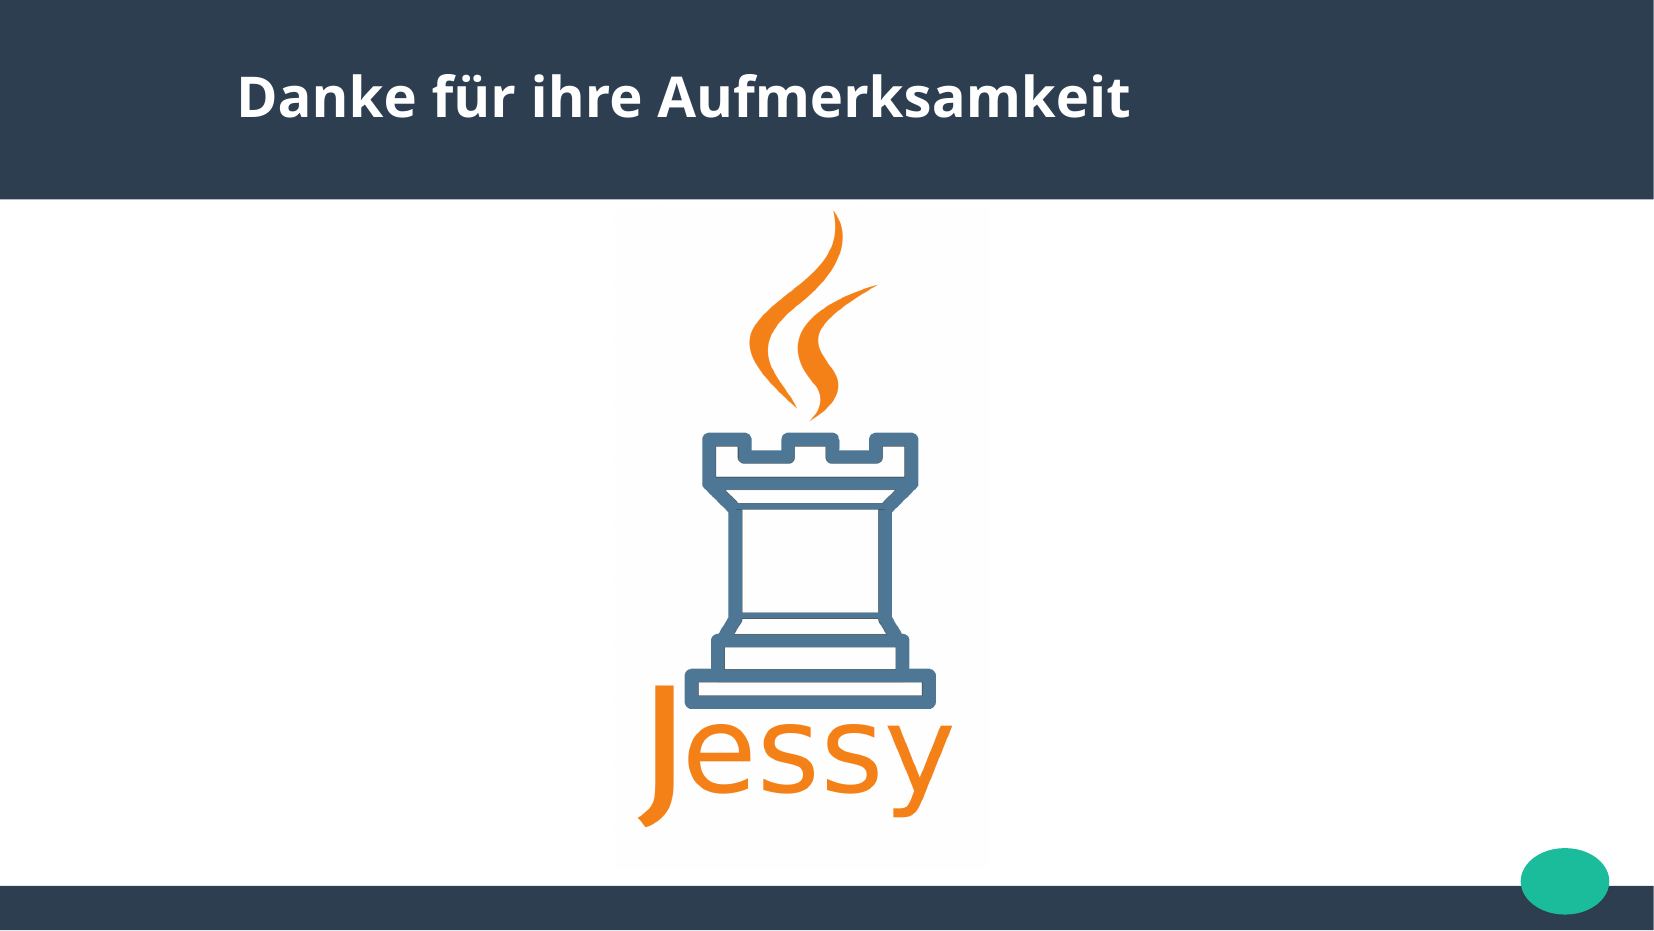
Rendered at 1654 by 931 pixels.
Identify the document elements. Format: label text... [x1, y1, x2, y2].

title Danke für ihre Aufmerksamkeit [59, 37, 1595, 155]
picture [614, 206, 989, 871]
